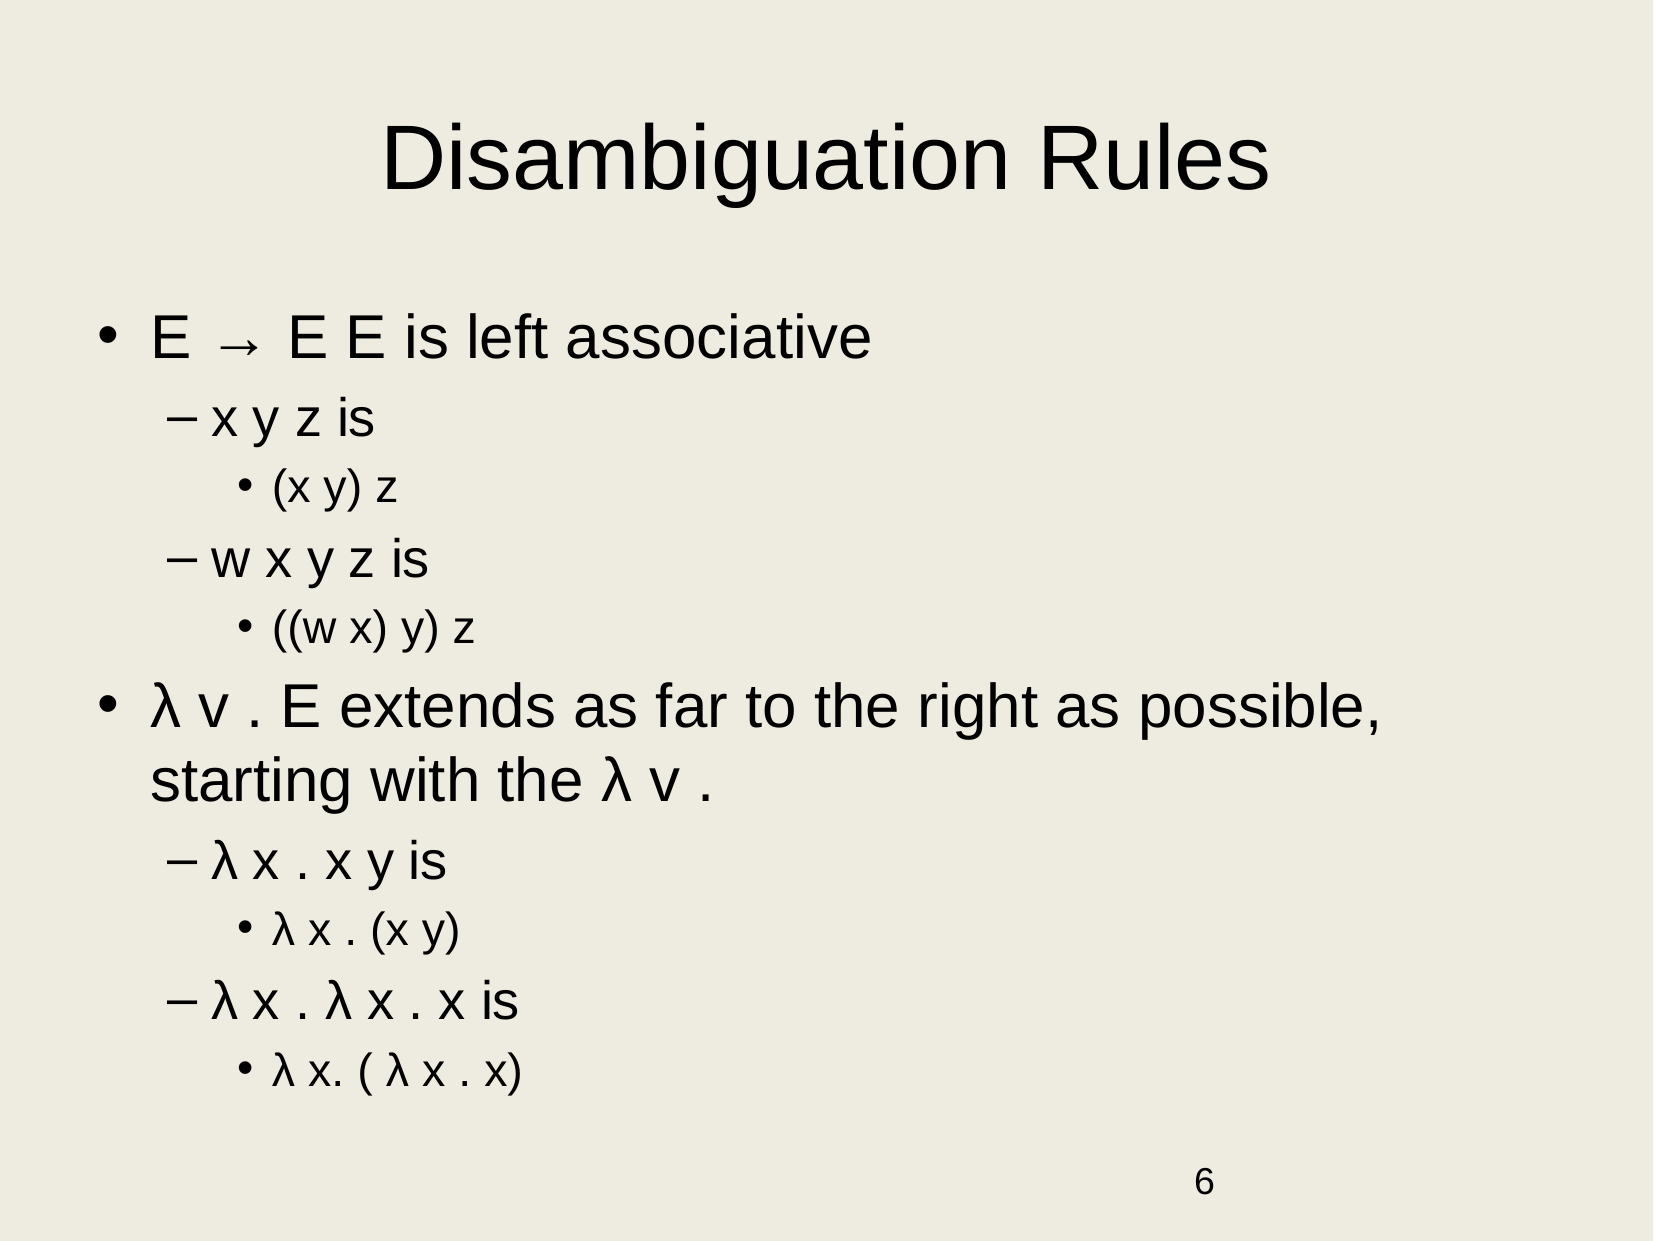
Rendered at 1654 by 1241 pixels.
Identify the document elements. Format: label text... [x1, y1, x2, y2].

title Disambiguation Rules [82, 49, 1571, 257]
list E → E E is left associative x y z is (x y) z w x y z is ((w x) y) z λ v . E extends as far to the right as possible, starting with the λ v . λ x . x y is λ x . (x y) λ x . λ x . x is λ x. ( λ x . x) [82, 289, 1571, 1109]
slide_number <number> [1179, 1149, 1565, 1216]
